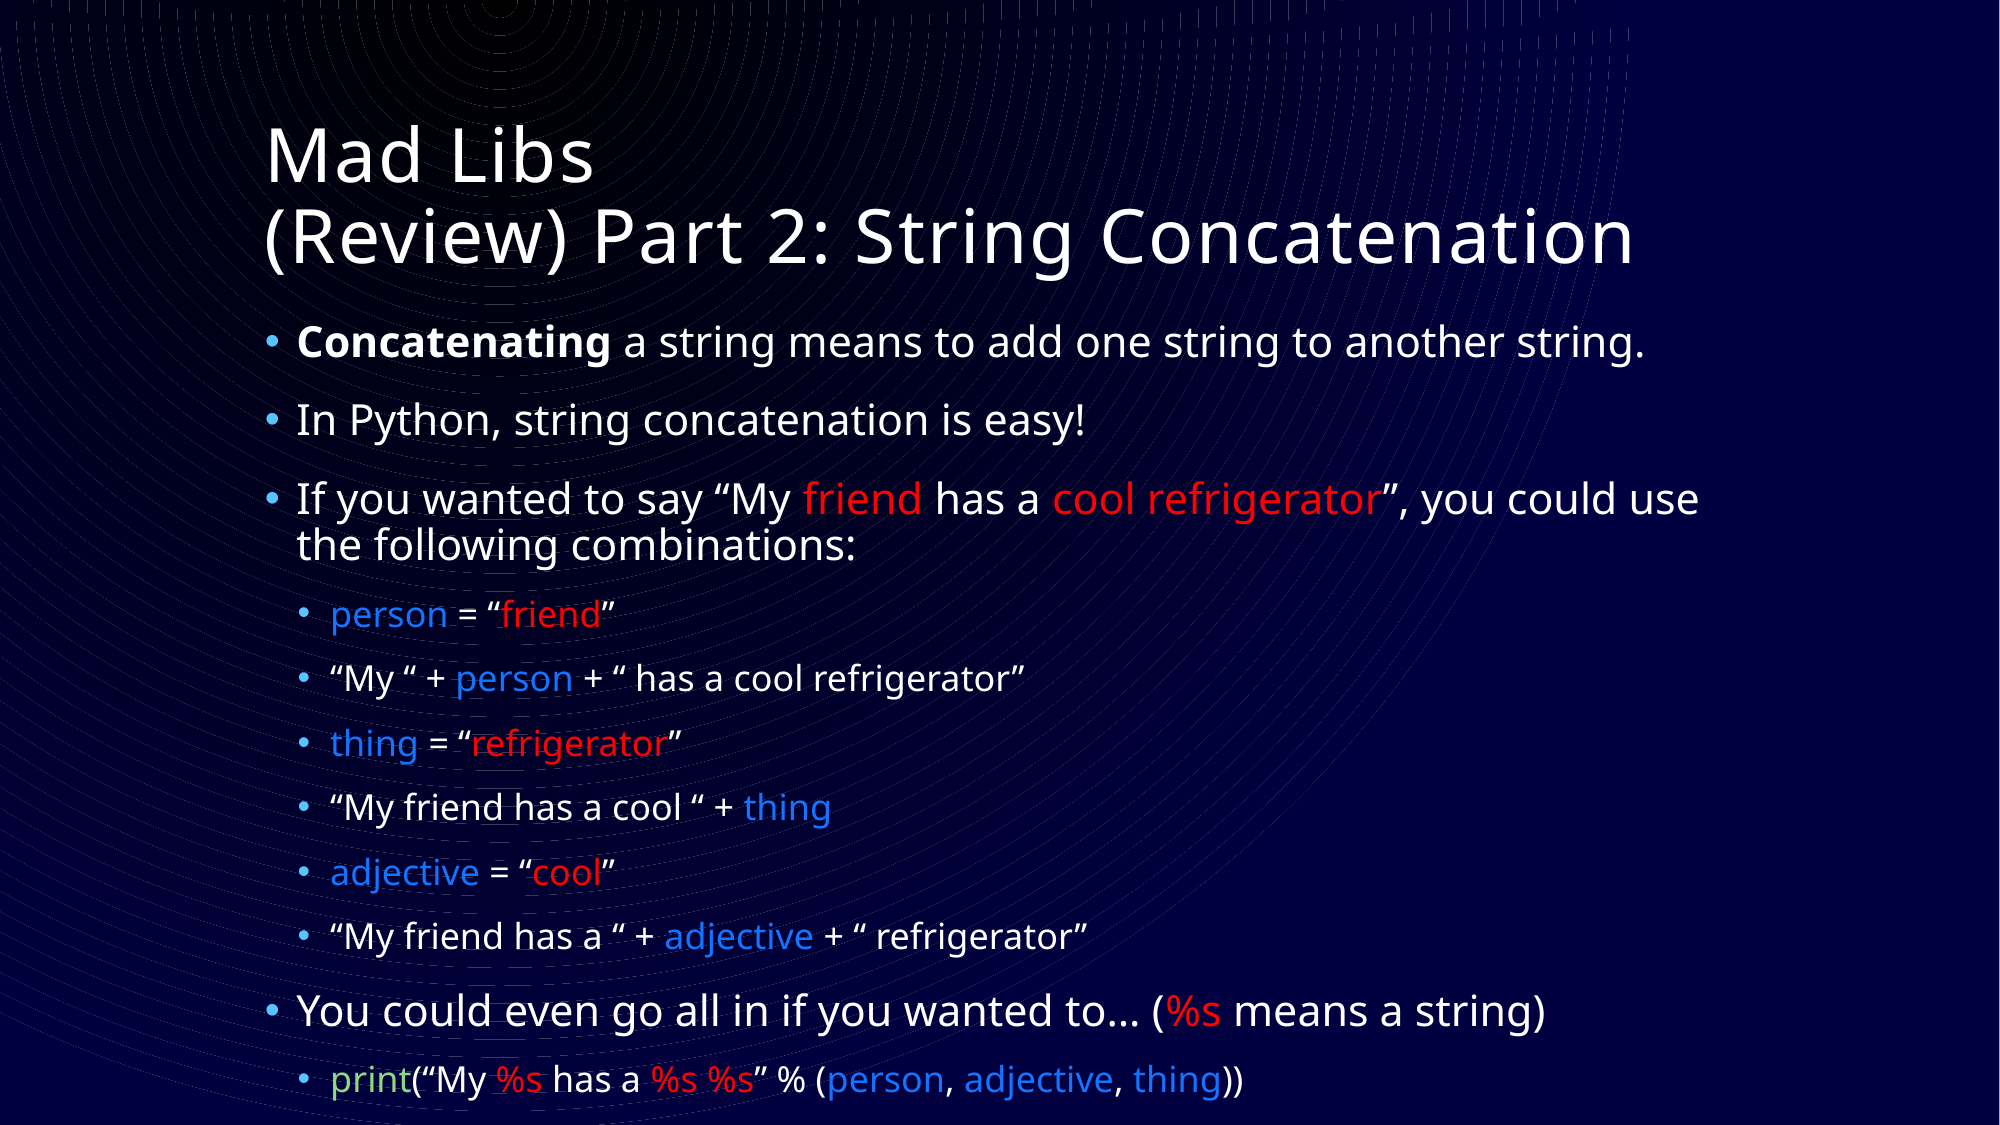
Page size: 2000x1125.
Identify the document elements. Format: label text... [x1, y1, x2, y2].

title Mad Libs (Review) Part 2: String Concatenation [249, 62, 1750, 288]
list Concatenating a string means to add one string to another string. In Python, string concatenation is easy! If you wanted to say “My friend has a cool refrigerator”, you could use the following combinations: person = “friend” “My “ + person + “ has a cool refrigerator” thing = “refrigerator” “My friend has a cool “ + thing adjective = “cool” “My friend has a “ + adjective + “ refrigerator” You could even go all in if you wanted to… (%s means a string) print(“My %s has a %s %s” % (person, adjective, thing)) [249, 312, 1749, 1113]
